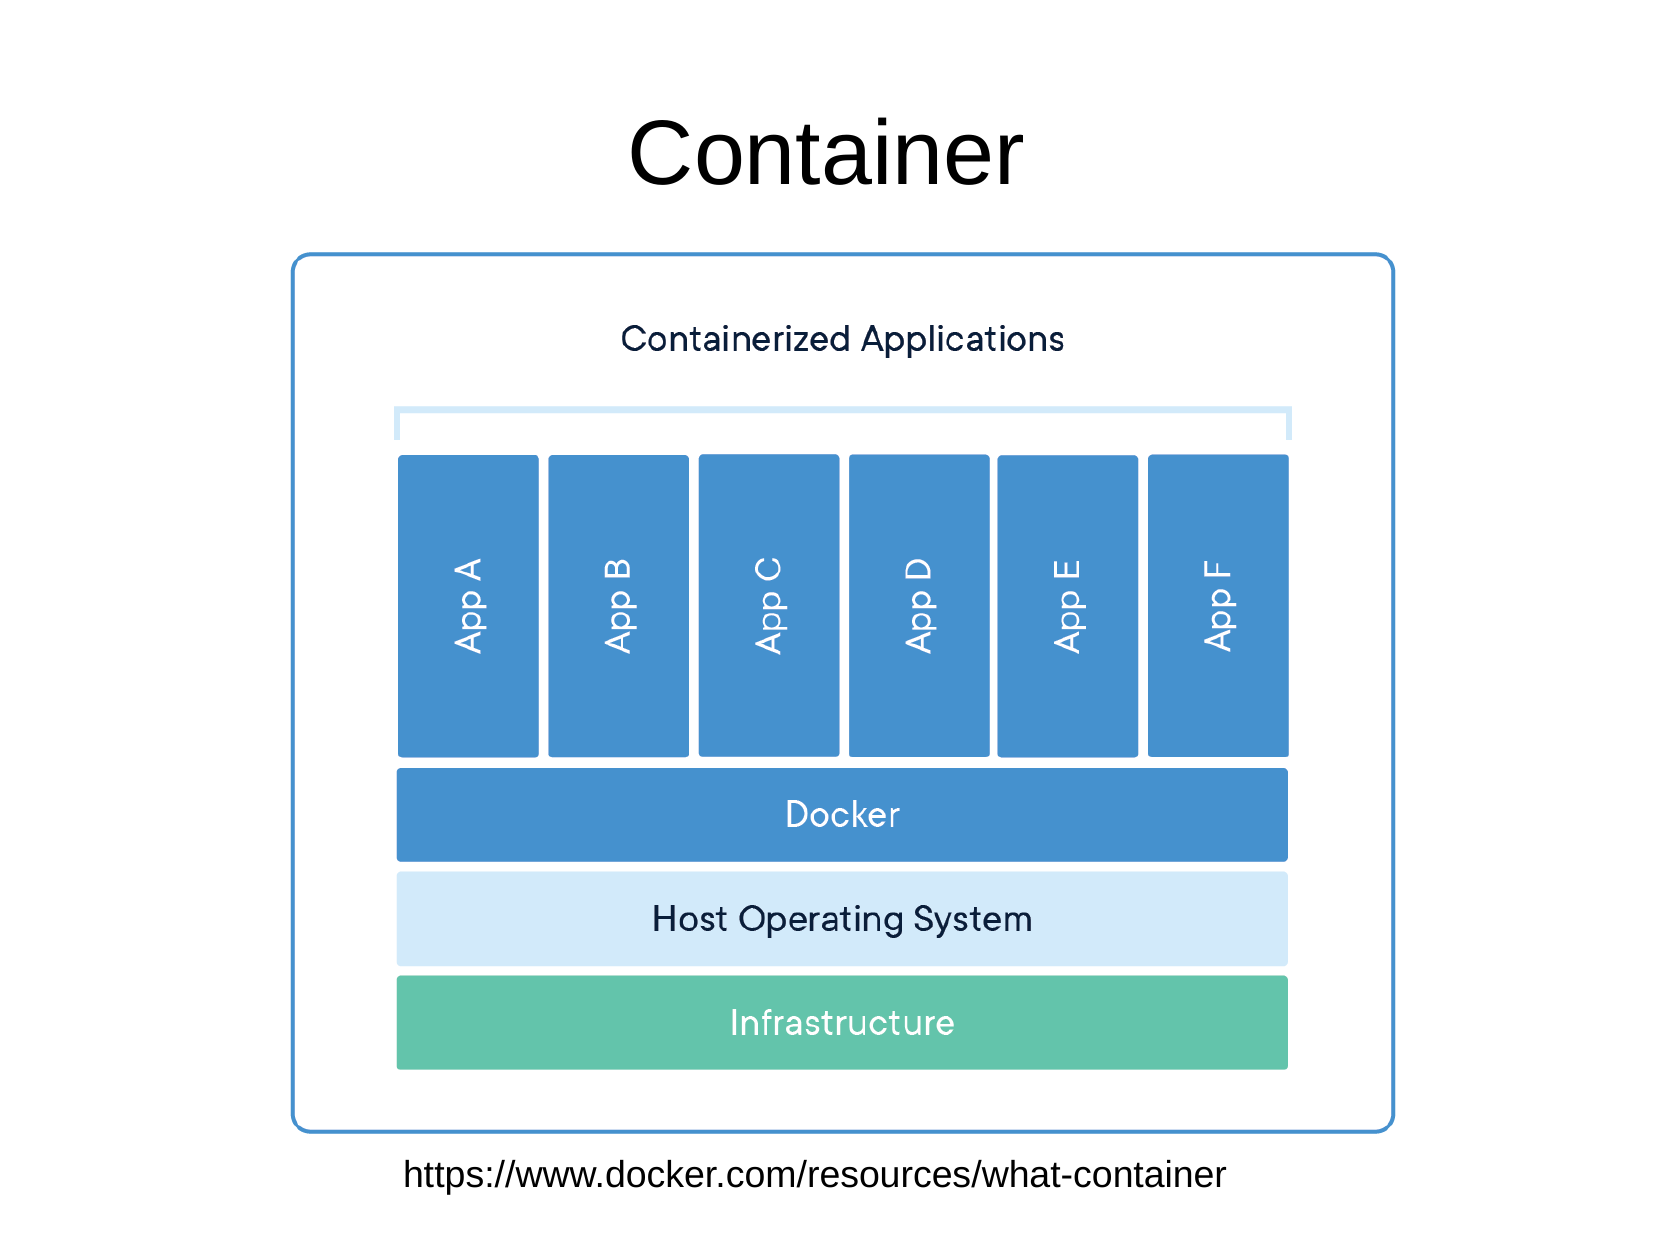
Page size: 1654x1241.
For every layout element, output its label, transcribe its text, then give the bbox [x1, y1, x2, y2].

picture [283, 246, 1402, 1140]
title Container [82, 49, 1571, 257]
text_box https://www.docker.com/resources/what-container [388, 1145, 1242, 1203]
